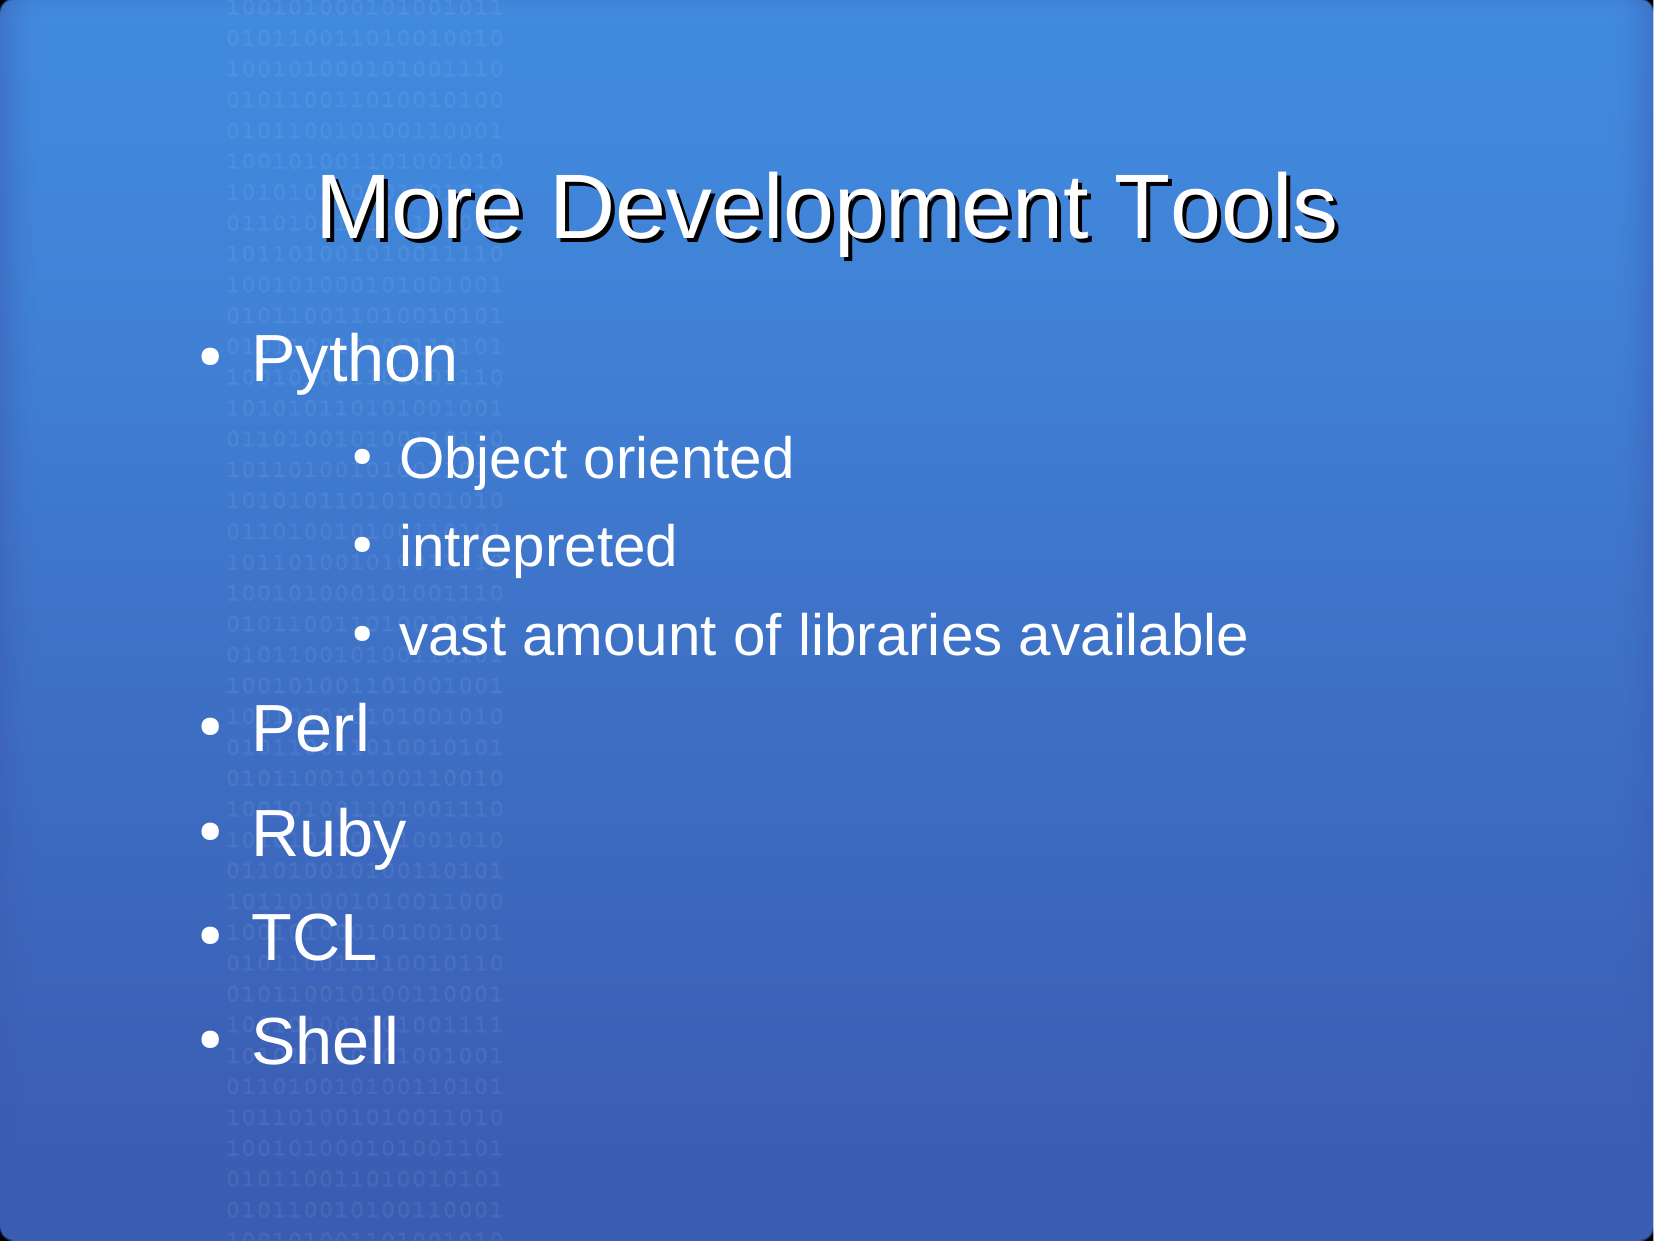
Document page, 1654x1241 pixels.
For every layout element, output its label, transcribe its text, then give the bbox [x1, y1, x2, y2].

picture [0, 0, 1654, 1241]
title More Development Tools [121, 102, 1534, 311]
list Python Object oriented intrepreted vast amount of libraries available Perl Ruby TCL Shell [162, 321, 1575, 1158]
